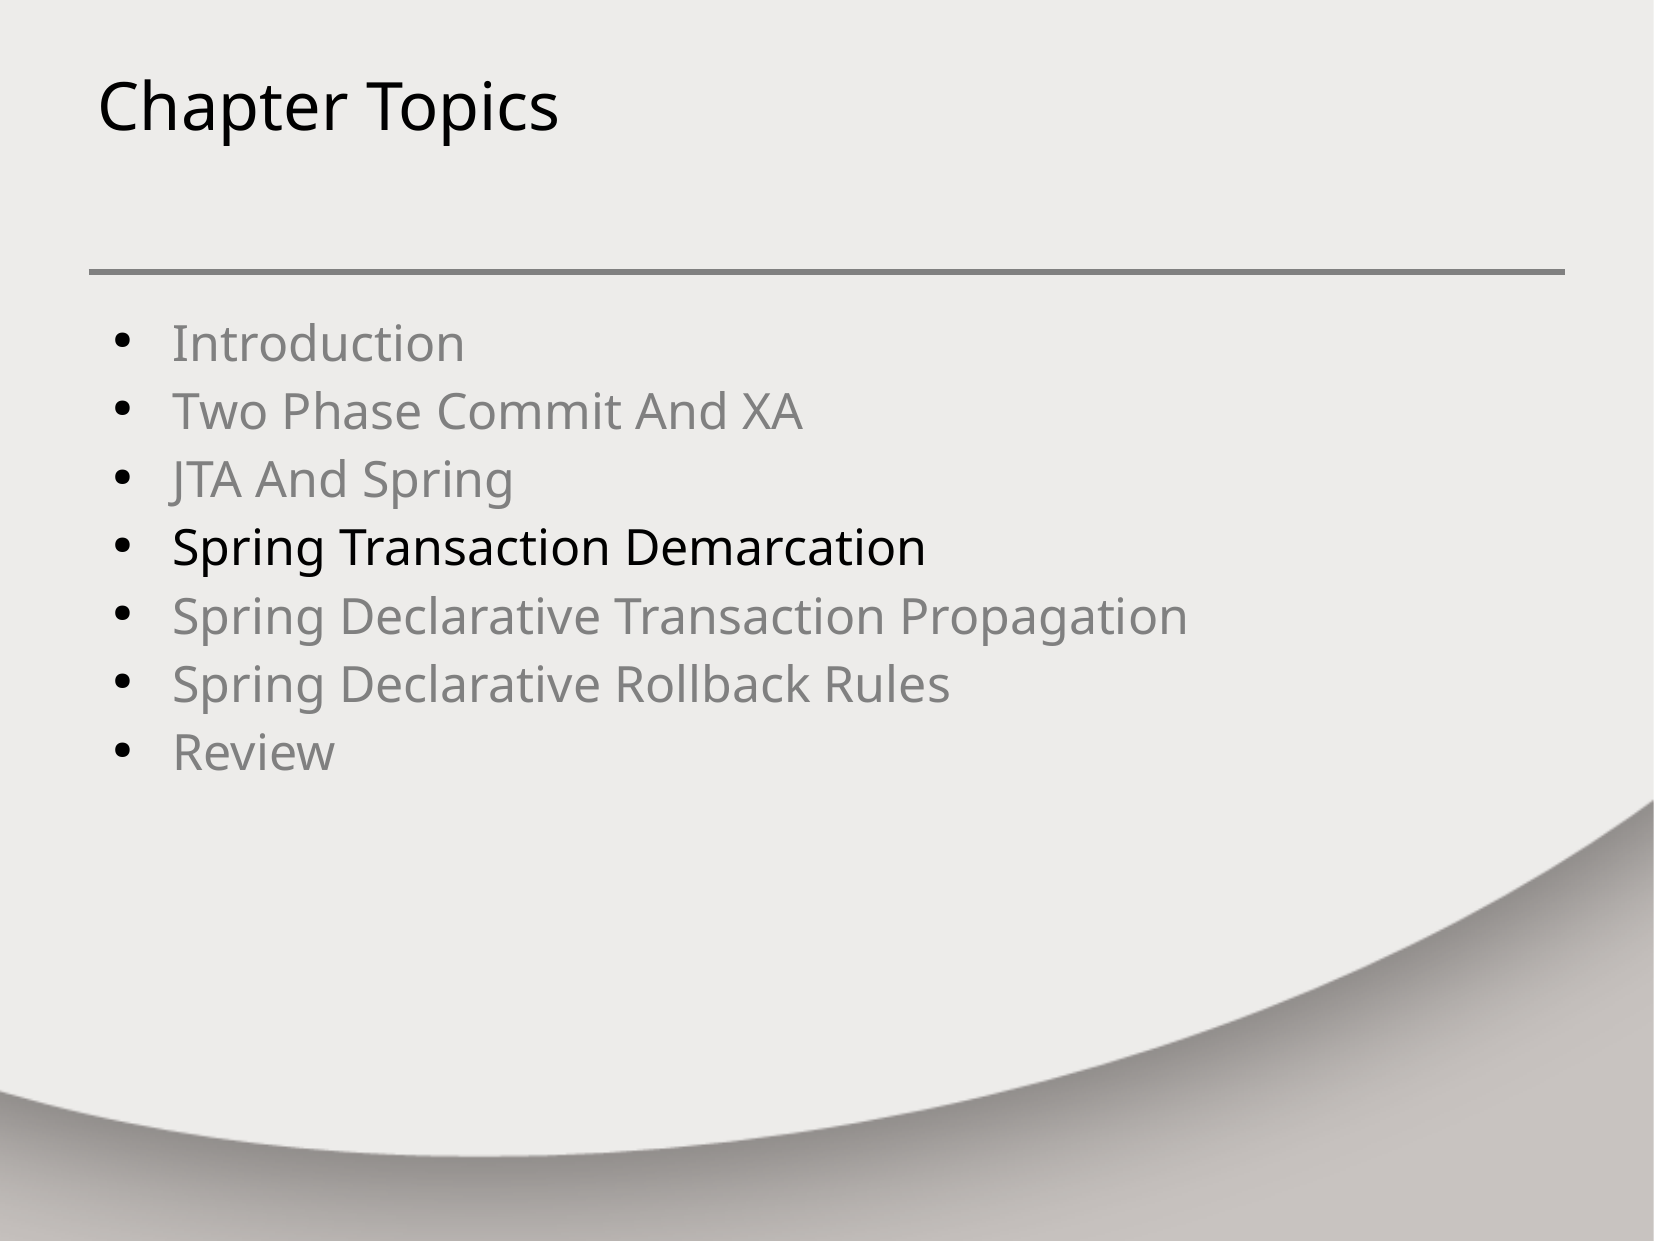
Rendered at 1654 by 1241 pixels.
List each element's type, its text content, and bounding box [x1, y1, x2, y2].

picture [0, 0, 1654, 1241]
text_box Introduction Two Phase Commit And XA JTA And Spring Spring Transaction Demarcation Spring Declarative Transaction Propagation Spring Declarative Rollback Rules Review [97, 300, 1561, 1163]
title Chapter Topics [97, 75, 1561, 226]
